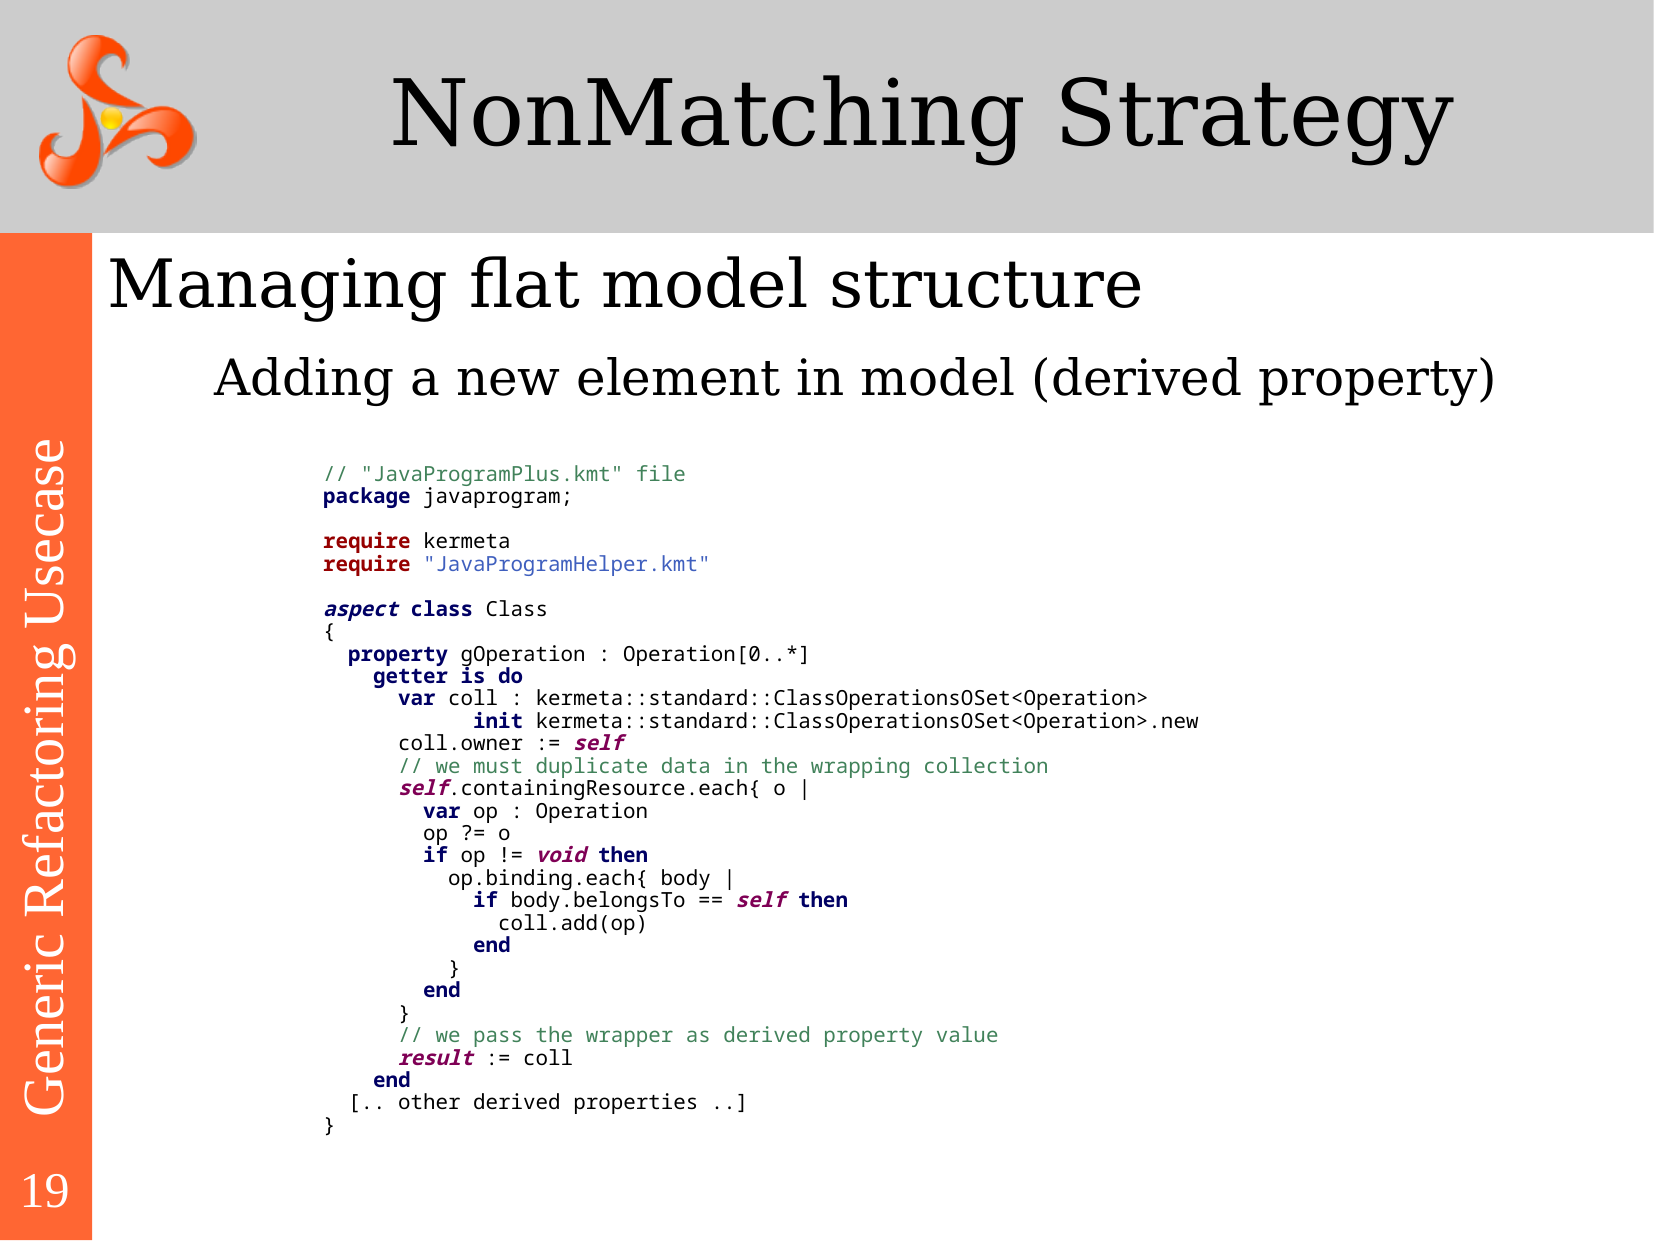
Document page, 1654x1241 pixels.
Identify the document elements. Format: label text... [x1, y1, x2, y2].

text_box Generic Refactoring Usecase [12, 259, 76, 1118]
list Managing flat model structure Adding a new element in model (derived property) [107, 249, 1630, 412]
title NonMatching Strategy [226, 9, 1618, 223]
picture [39, 35, 197, 189]
text_box // "JavaProgramPlus.kmt" file package javaprogram; require kermeta require "JavaProgramHelper.kmt" aspect class Class { property gOperation : Operation[0..*] getter is do var coll : kermeta::standard::ClassOperationsOSet<Operation> init kermeta::standard::ClassOperationsOSet<Operation>.new coll.owner := self // we must duplicate data in the wrapping collection self.containingResource.each{ o | var op : Operation op ?= o if op != void then op.binding.each{ body | if body.belongsTo == self then coll.add(op) end } end } // we pass the wrapper as derived property value result := coll end [.. other derived properties ..] } [308, 456, 1291, 1170]
